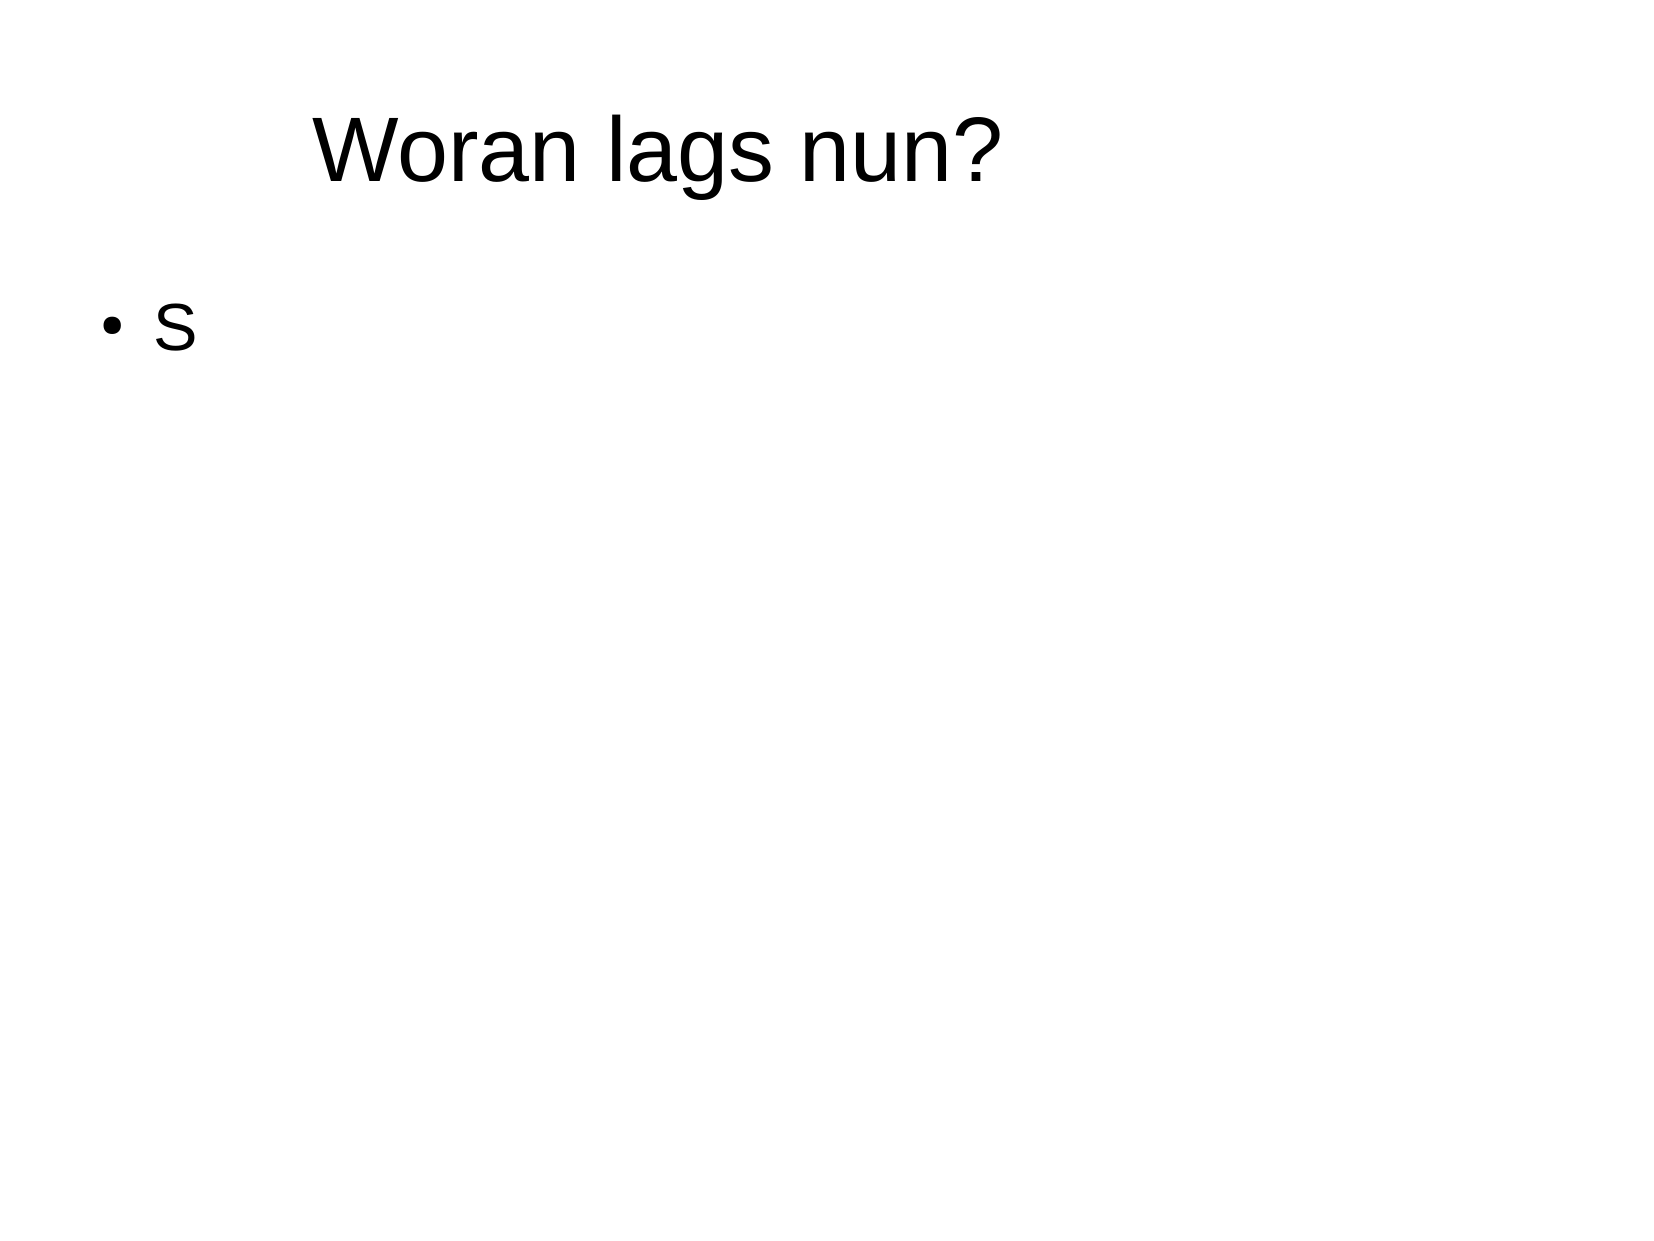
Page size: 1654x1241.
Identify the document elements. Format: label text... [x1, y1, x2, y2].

list S [82, 290, 1571, 1010]
title Woran lags nun? [82, 47, 1235, 252]
